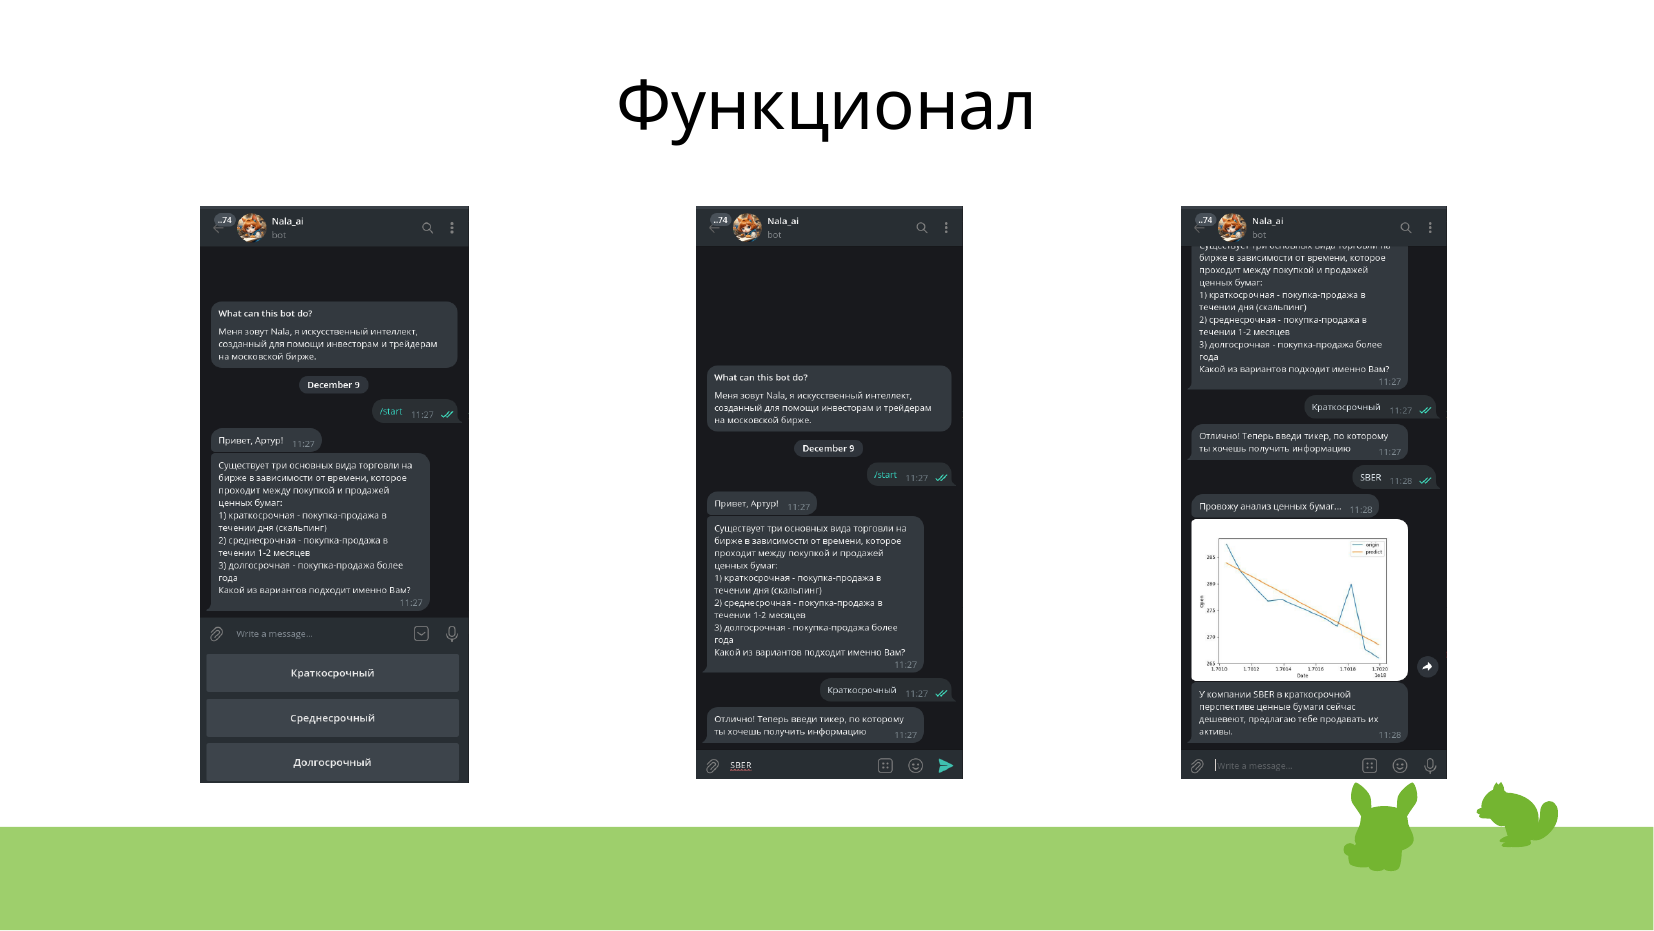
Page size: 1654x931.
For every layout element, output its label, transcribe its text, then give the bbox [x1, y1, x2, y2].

picture [696, 206, 963, 779]
title Функционал [88, 29, 1565, 178]
picture [200, 206, 469, 783]
picture [1181, 206, 1447, 779]
